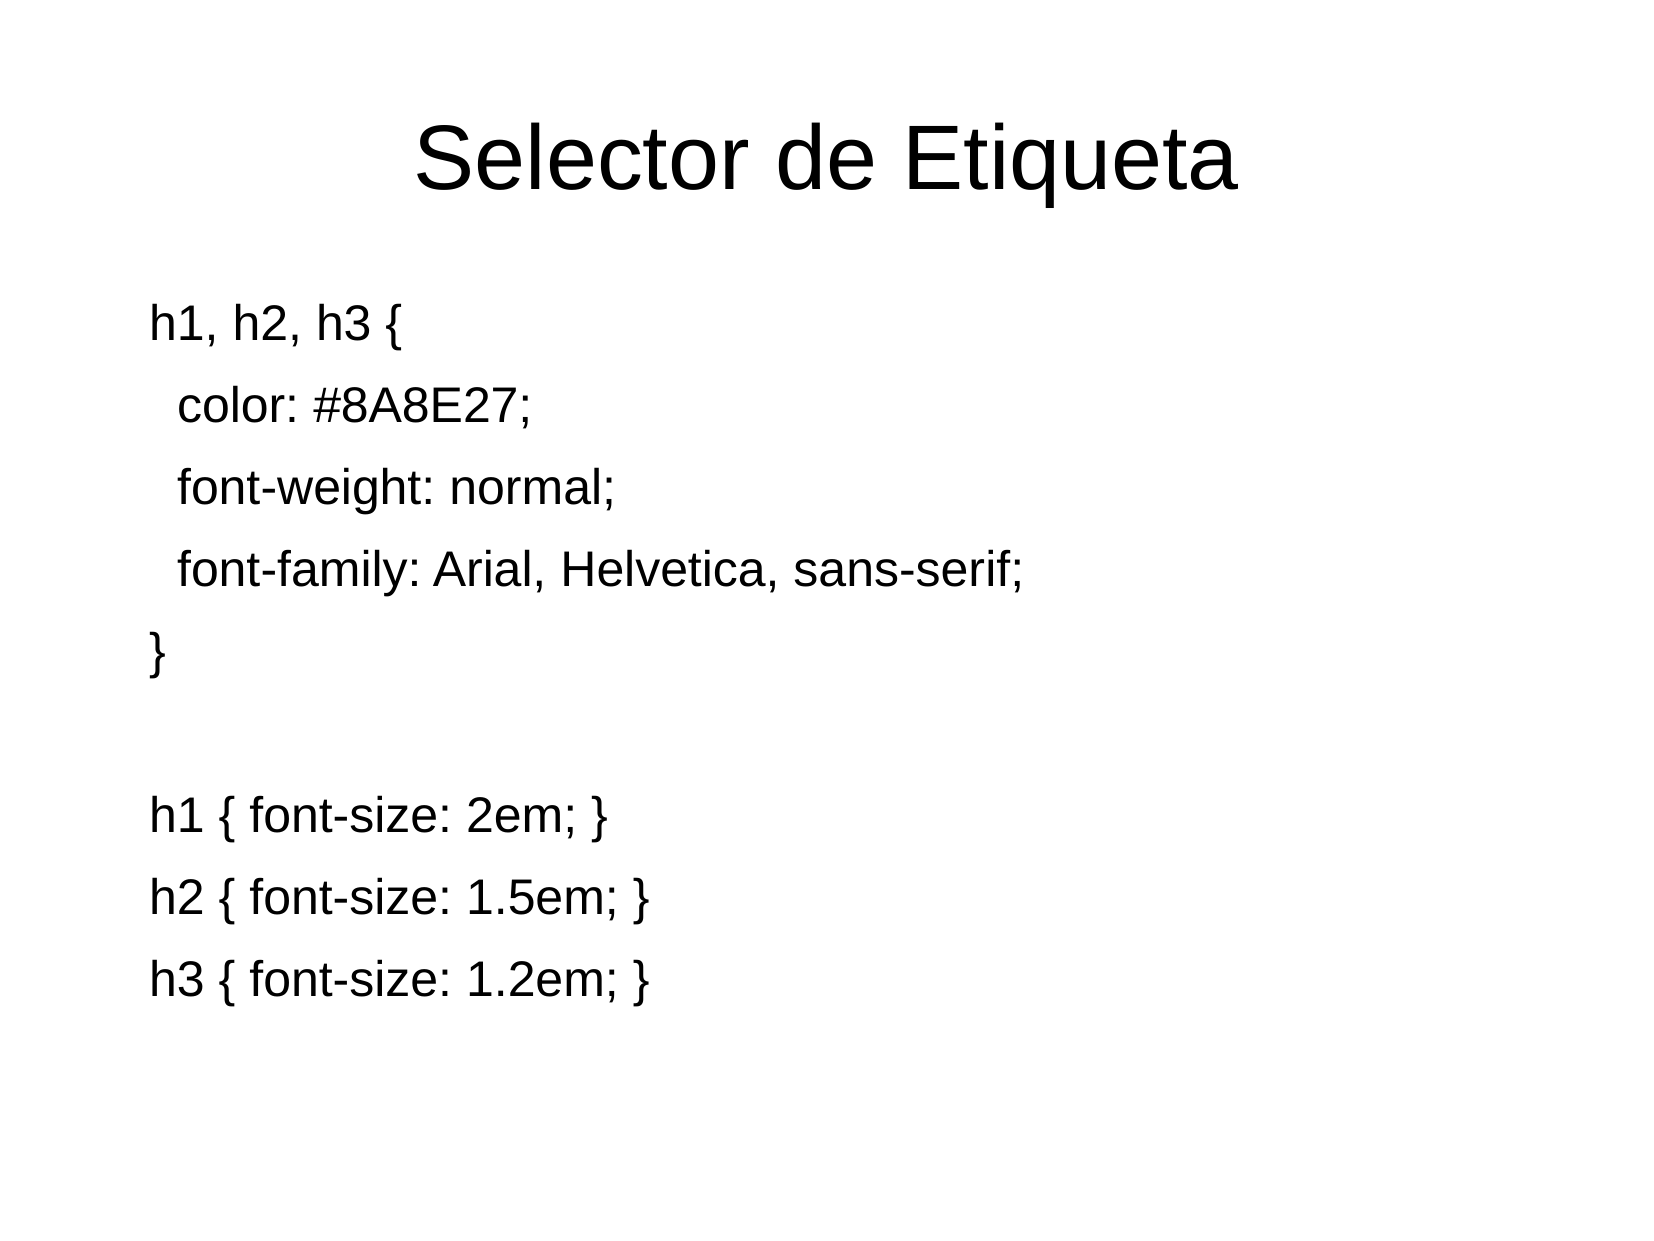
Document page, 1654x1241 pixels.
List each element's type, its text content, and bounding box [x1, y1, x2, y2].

list h1, h2, h3 { color: #8A8E27; font-weight: normal; font-family: Arial, Helvetica, sans-serif; } h1 { font-size: 2em; } h2 { font-size: 1.5em; } h3 { font-size: 1.2em; } [82, 290, 1538, 1010]
title Selector de Etiqueta [82, 49, 1571, 257]
